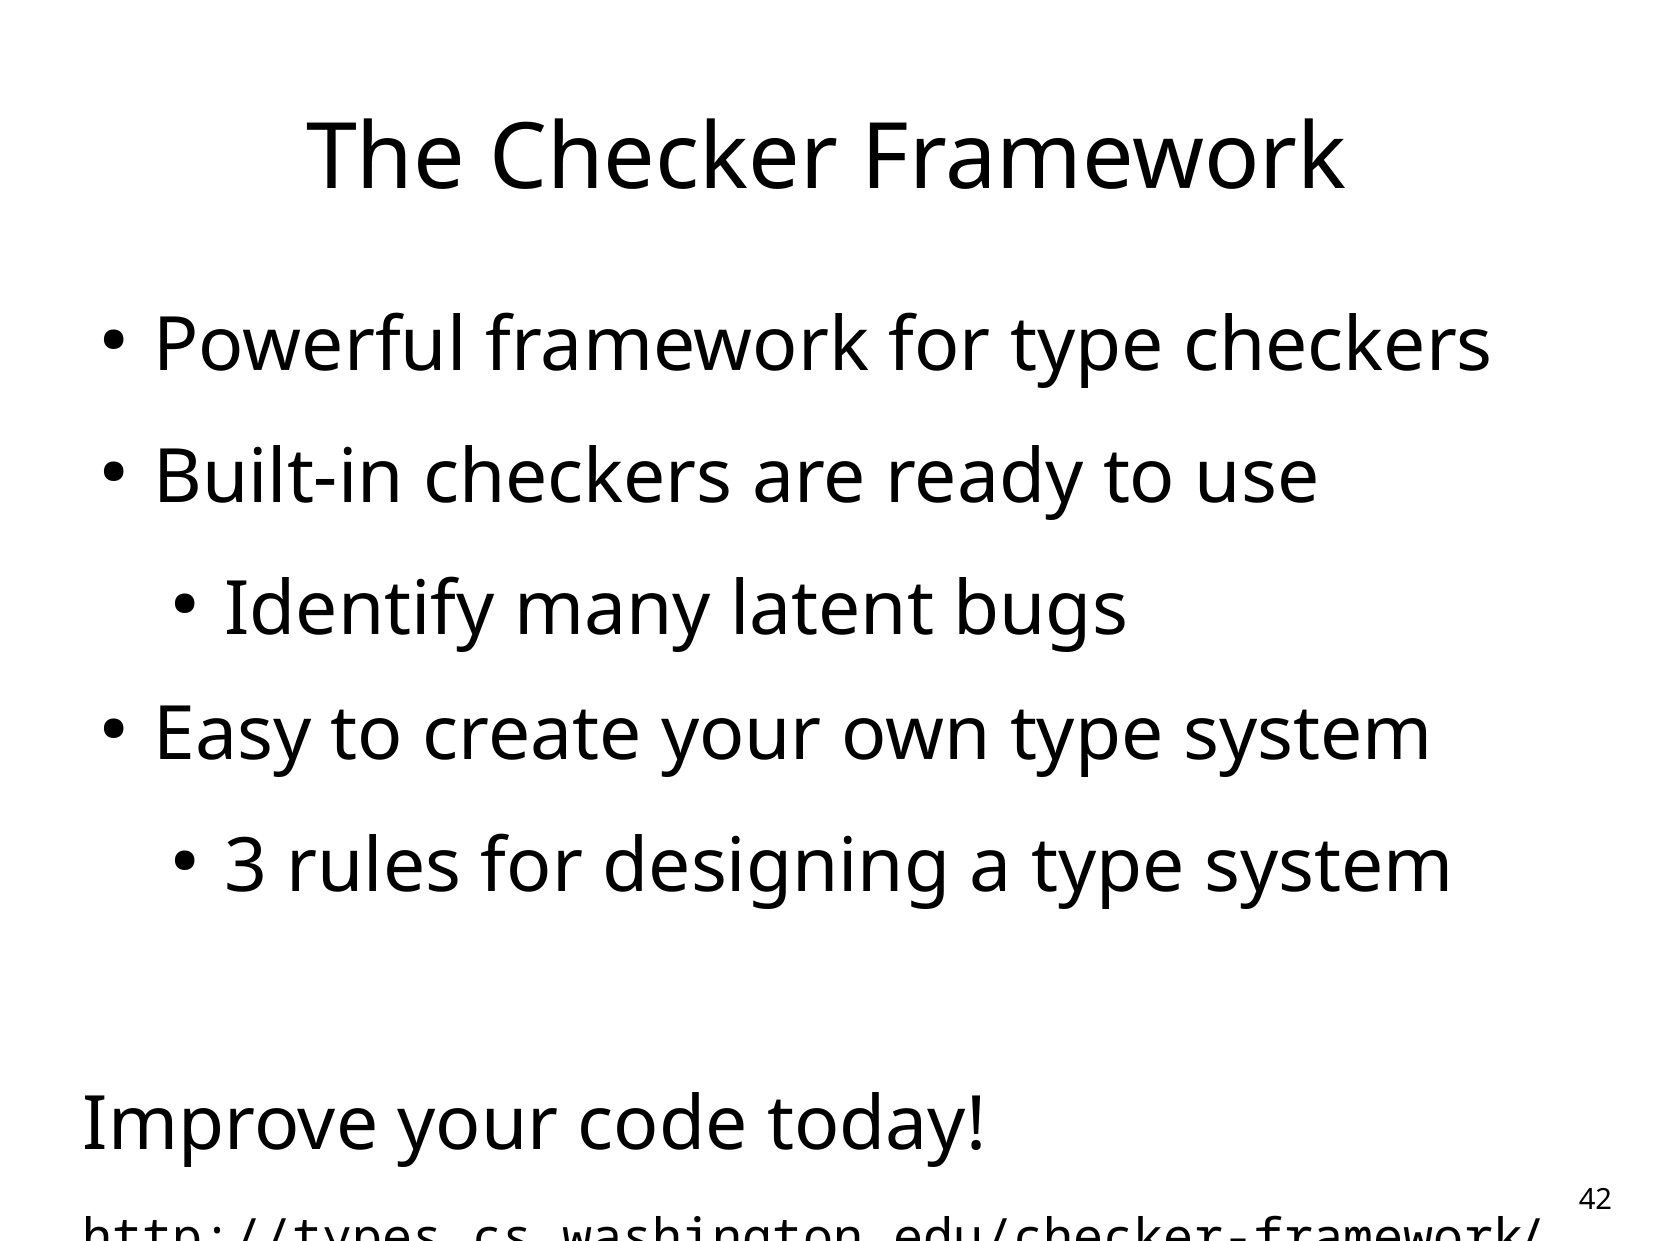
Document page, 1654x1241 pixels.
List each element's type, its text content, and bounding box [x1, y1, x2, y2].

list Powerful framework for type checkers Built-in checkers are ready to use Identify many latent bugs Easy to create your own type system 3 rules for designing a type system Improve your code today! http://types.cs.washington.edu/checker-framework/ [82, 290, 1613, 1155]
title The Checker Framework [82, 49, 1571, 257]
